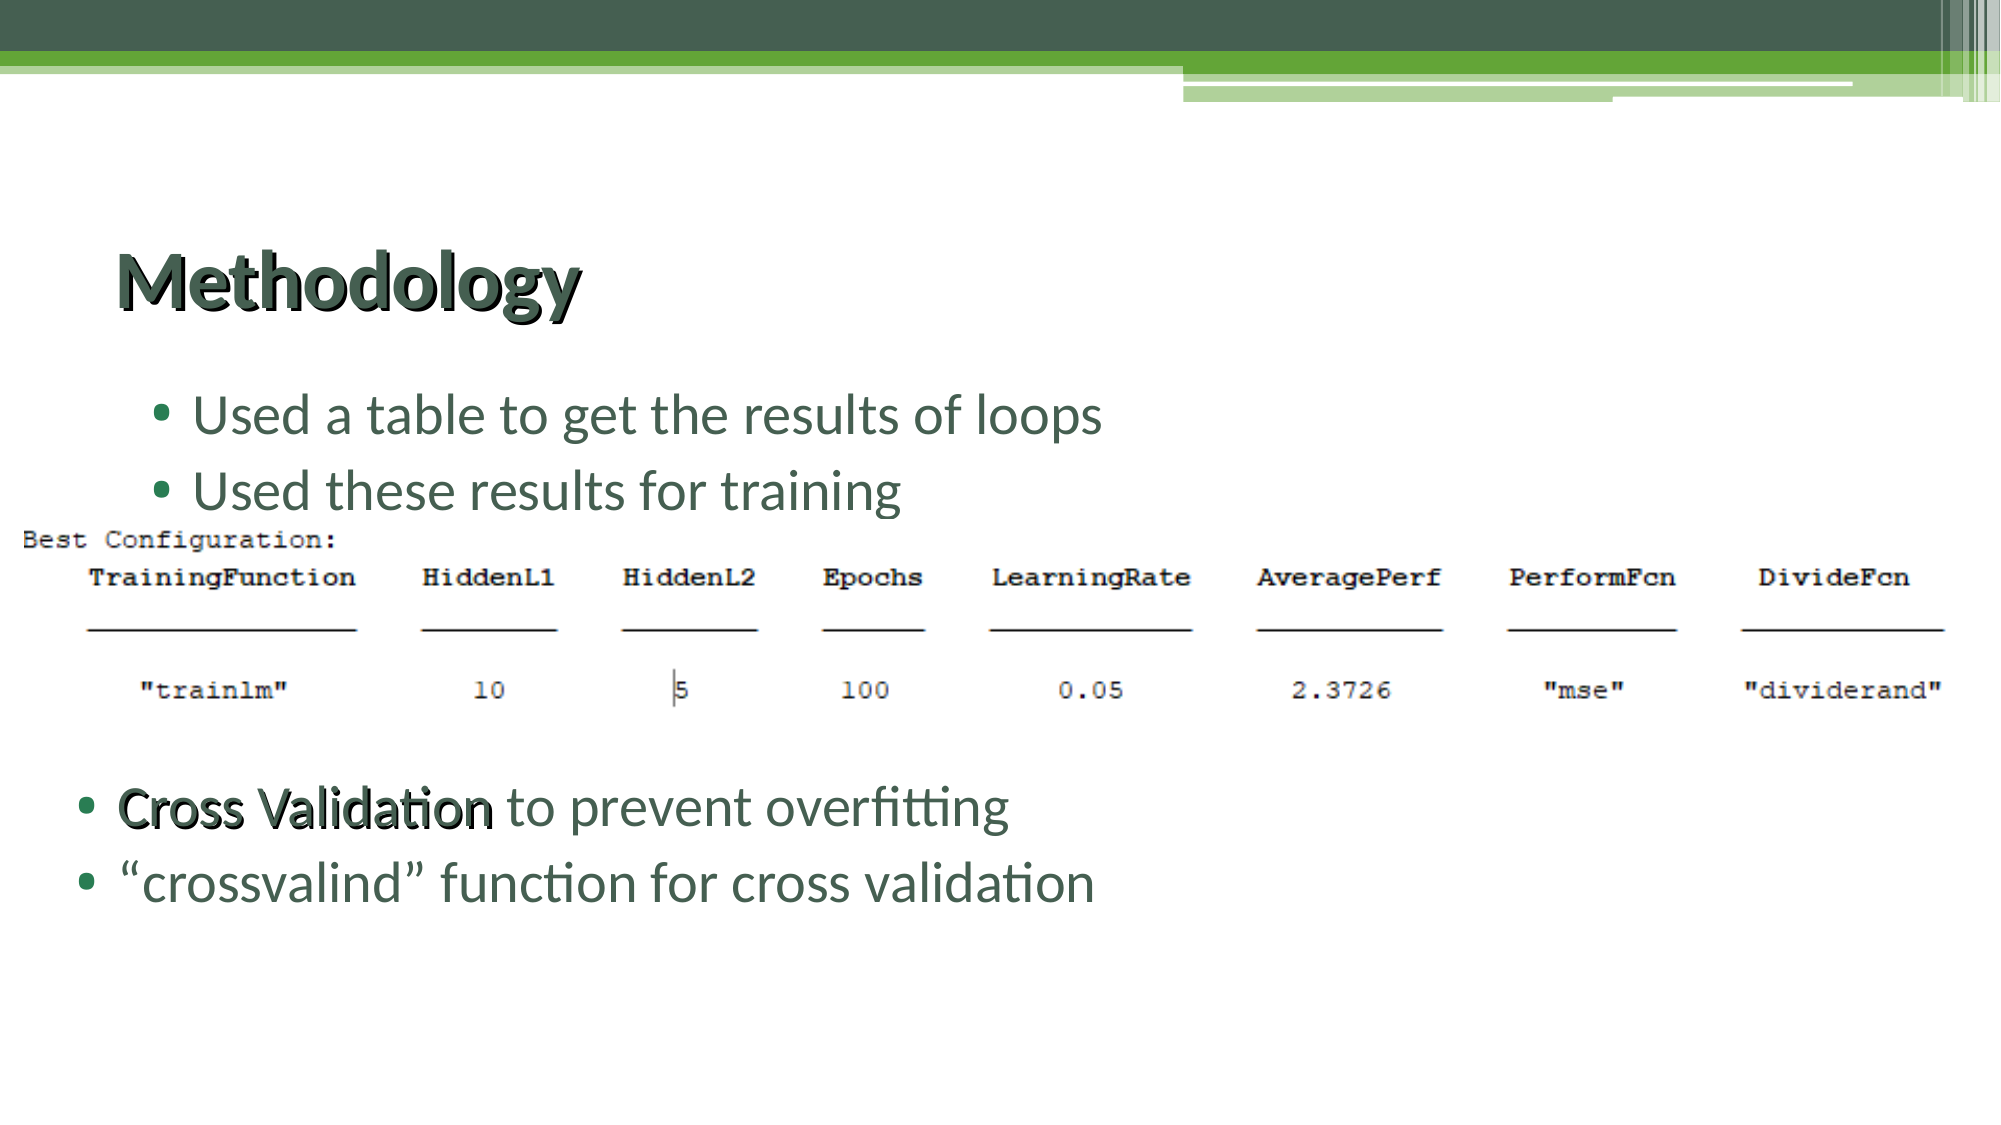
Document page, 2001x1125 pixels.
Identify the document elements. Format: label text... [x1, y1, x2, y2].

title Methodology [99, 187, 1900, 363]
list Used a table to get the results of loops Used these results for training [99, 724, 1900, 1079]
text_box Cross Validation to prevent overfitting “crossvalind” function for cross validation [24, 761, 1825, 1000]
picture [24, 519, 2000, 724]
list Used a table to get the results of loops Used these results for training [99, 368, 1900, 519]
